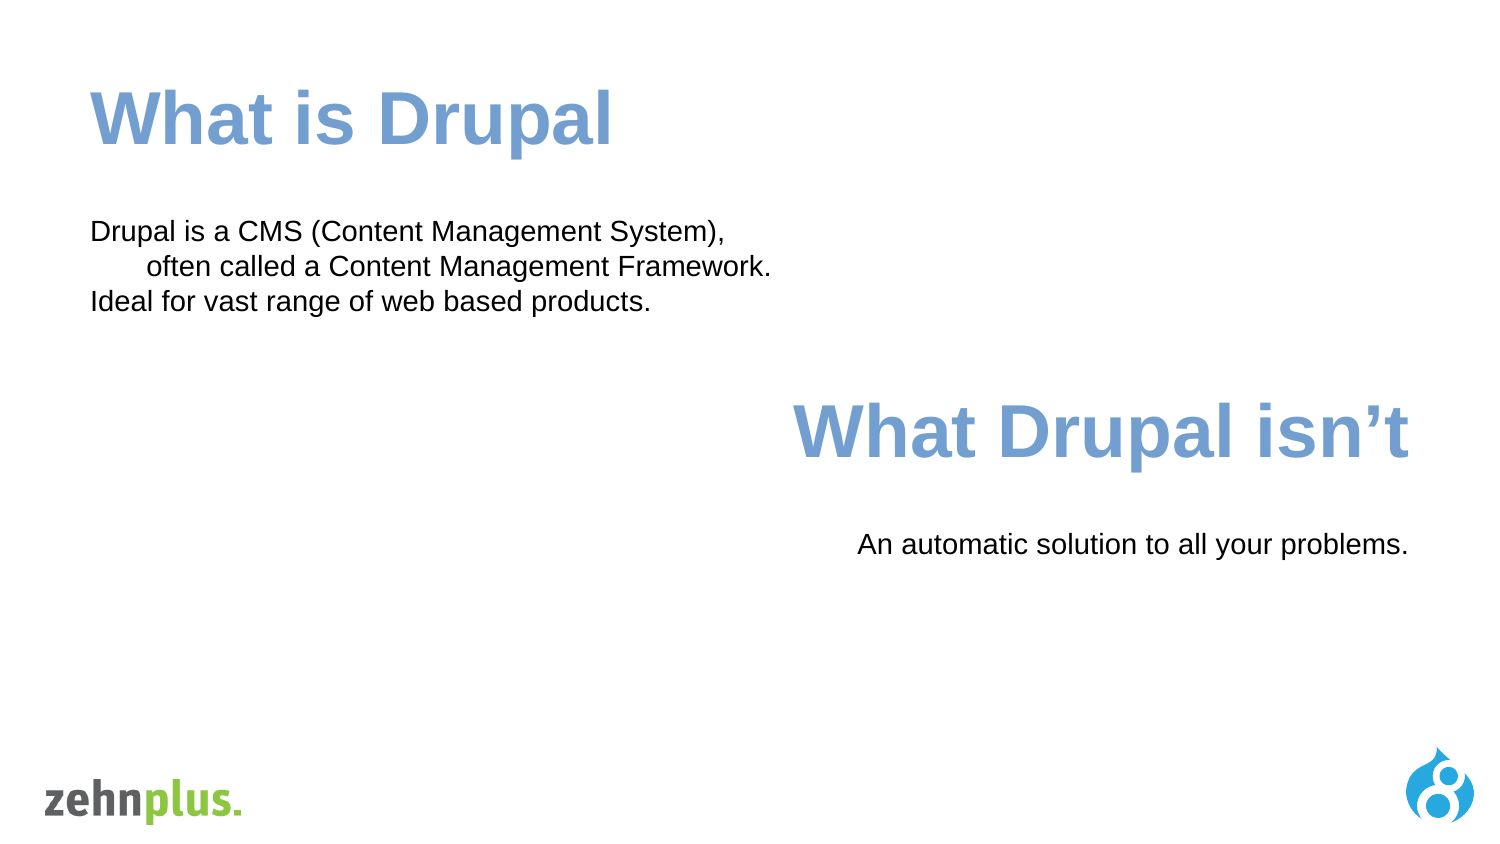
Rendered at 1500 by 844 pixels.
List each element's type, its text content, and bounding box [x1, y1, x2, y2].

title What Drupal isn’t [75, 347, 1426, 488]
title What is Drupal [75, 33, 1426, 175]
picture [45, 779, 241, 825]
list Drupal is a CMS (Content Management System), often called a Content Management Framework. Ideal for vast range of web based products. [75, 196, 1426, 347]
picture [1406, 746, 1474, 823]
list An automatic solution to all your problems. [75, 510, 1426, 749]
